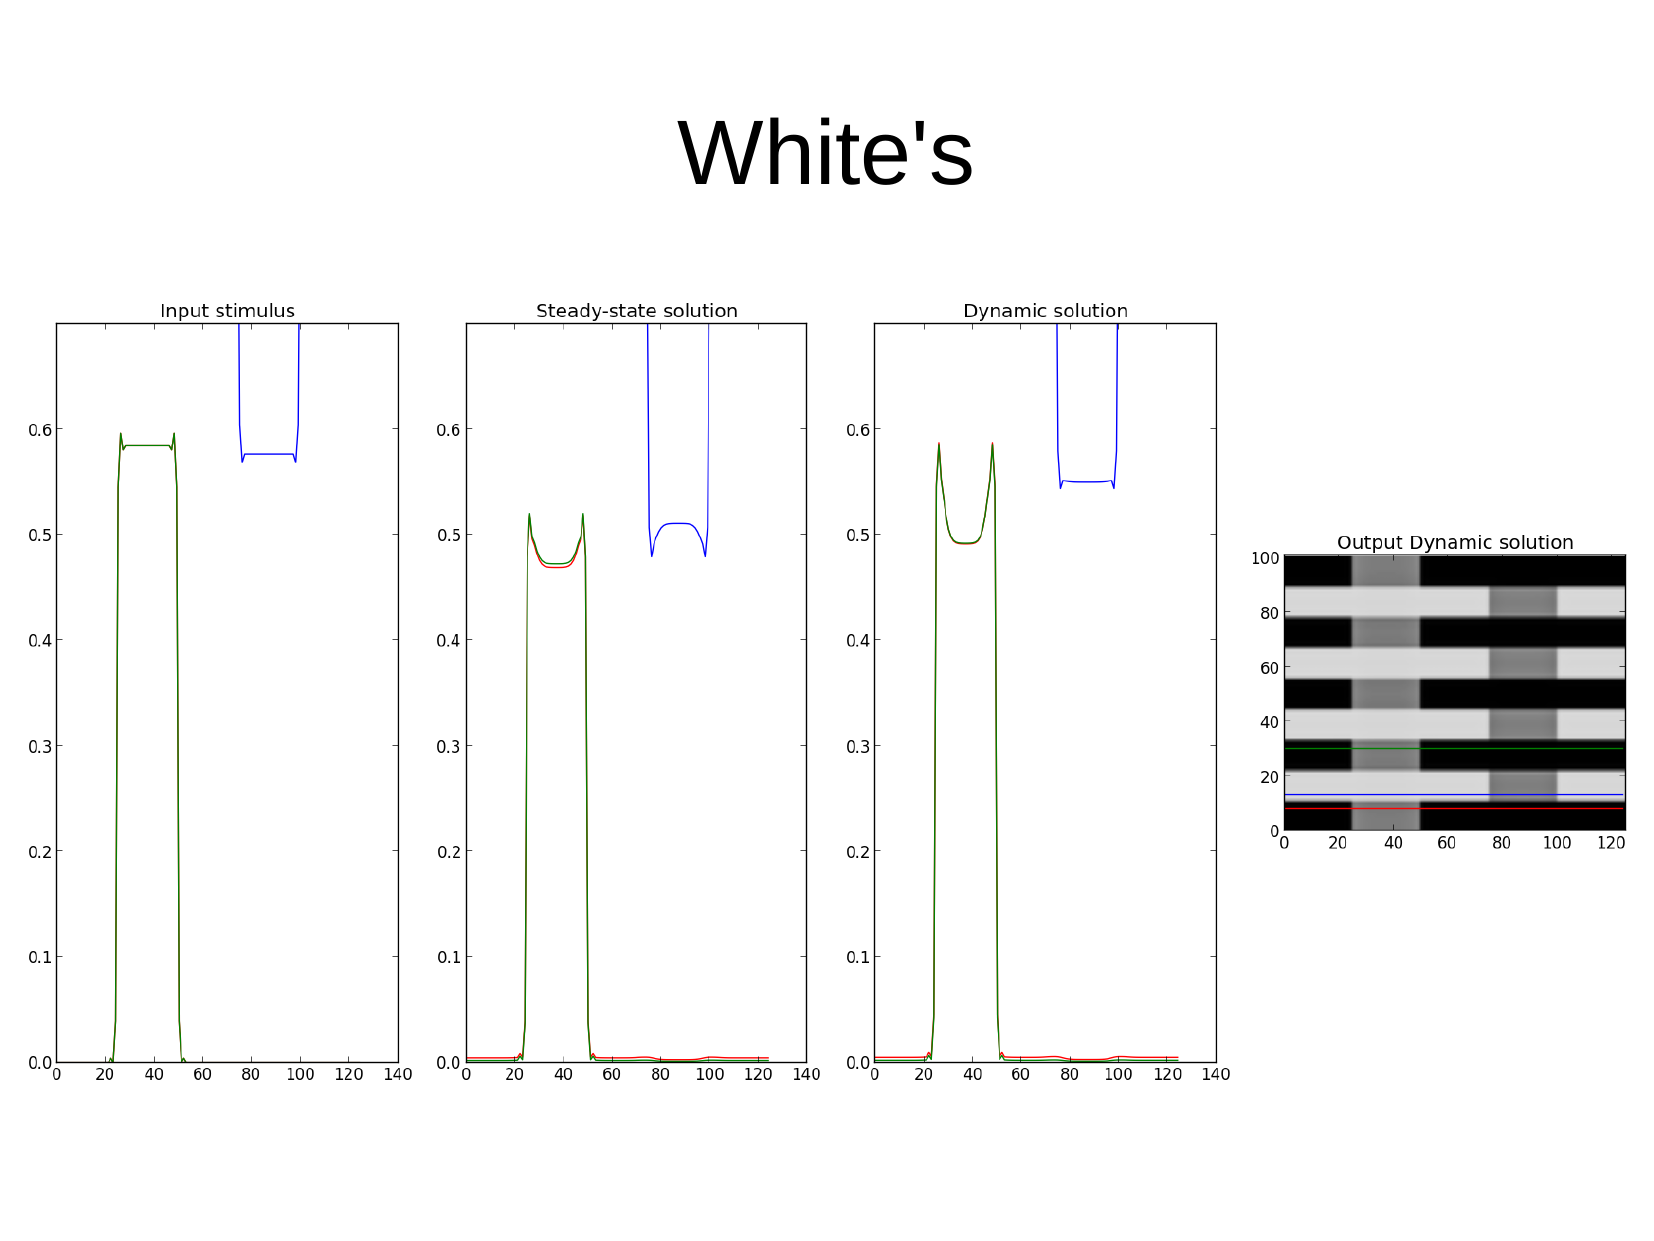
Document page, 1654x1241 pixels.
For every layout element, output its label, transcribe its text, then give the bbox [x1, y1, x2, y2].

title White's [82, 49, 1571, 257]
picture [0, 297, 1654, 1126]
